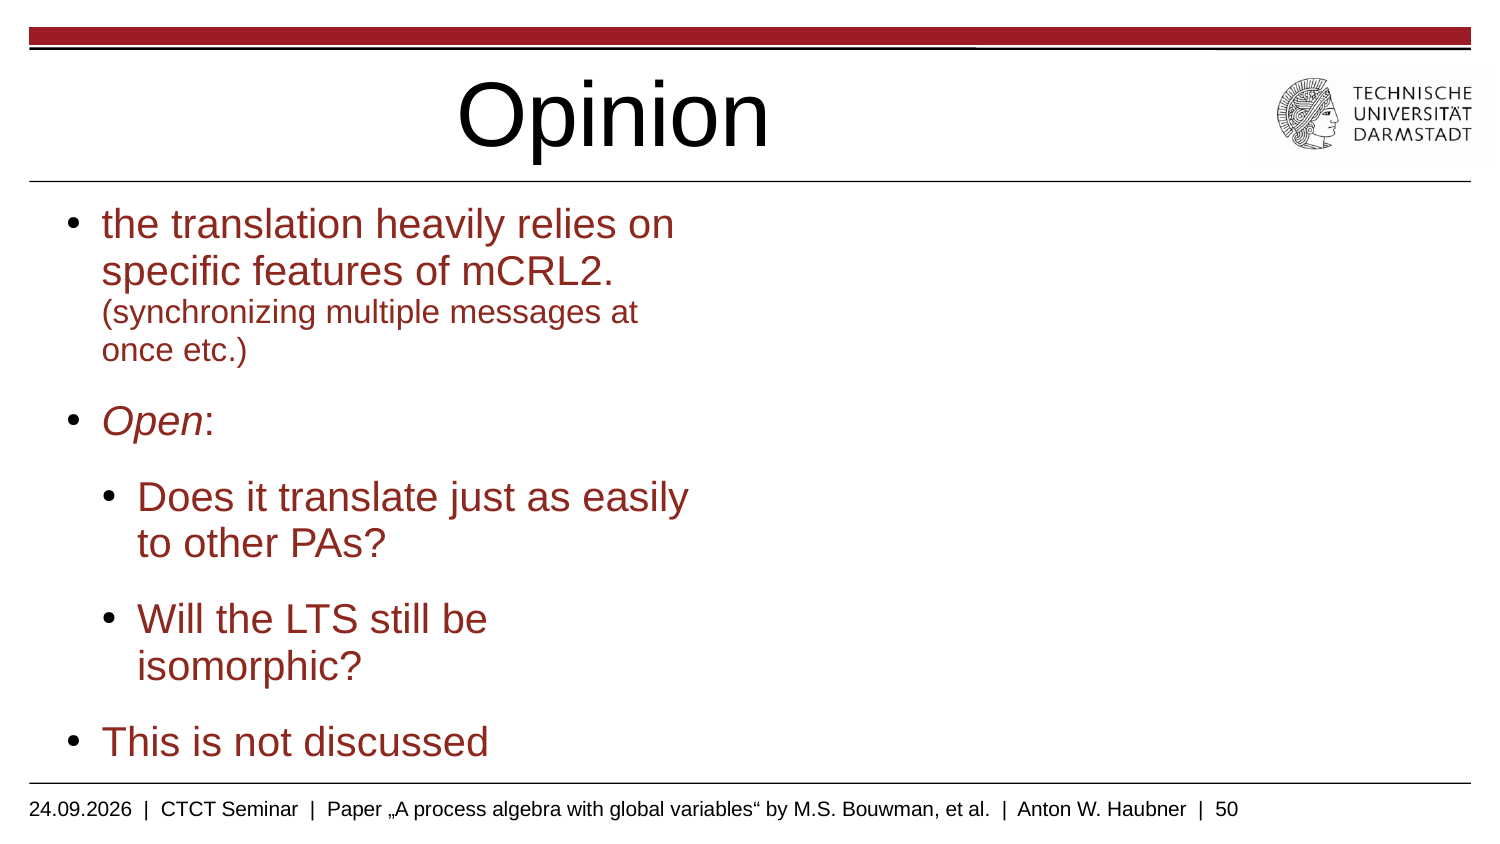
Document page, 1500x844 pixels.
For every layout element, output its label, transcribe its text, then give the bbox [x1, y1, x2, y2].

picture [1255, 65, 1490, 162]
text_box the translation heavily relies on specific features of mCRL2. (synchronizing multiple messages at once etc.) Open: Does it translate just as easily to other PAs? Will the LTS still be isomorphic? This is not discussed [51, 193, 1417, 773]
title Opinion [29, 63, 1199, 167]
